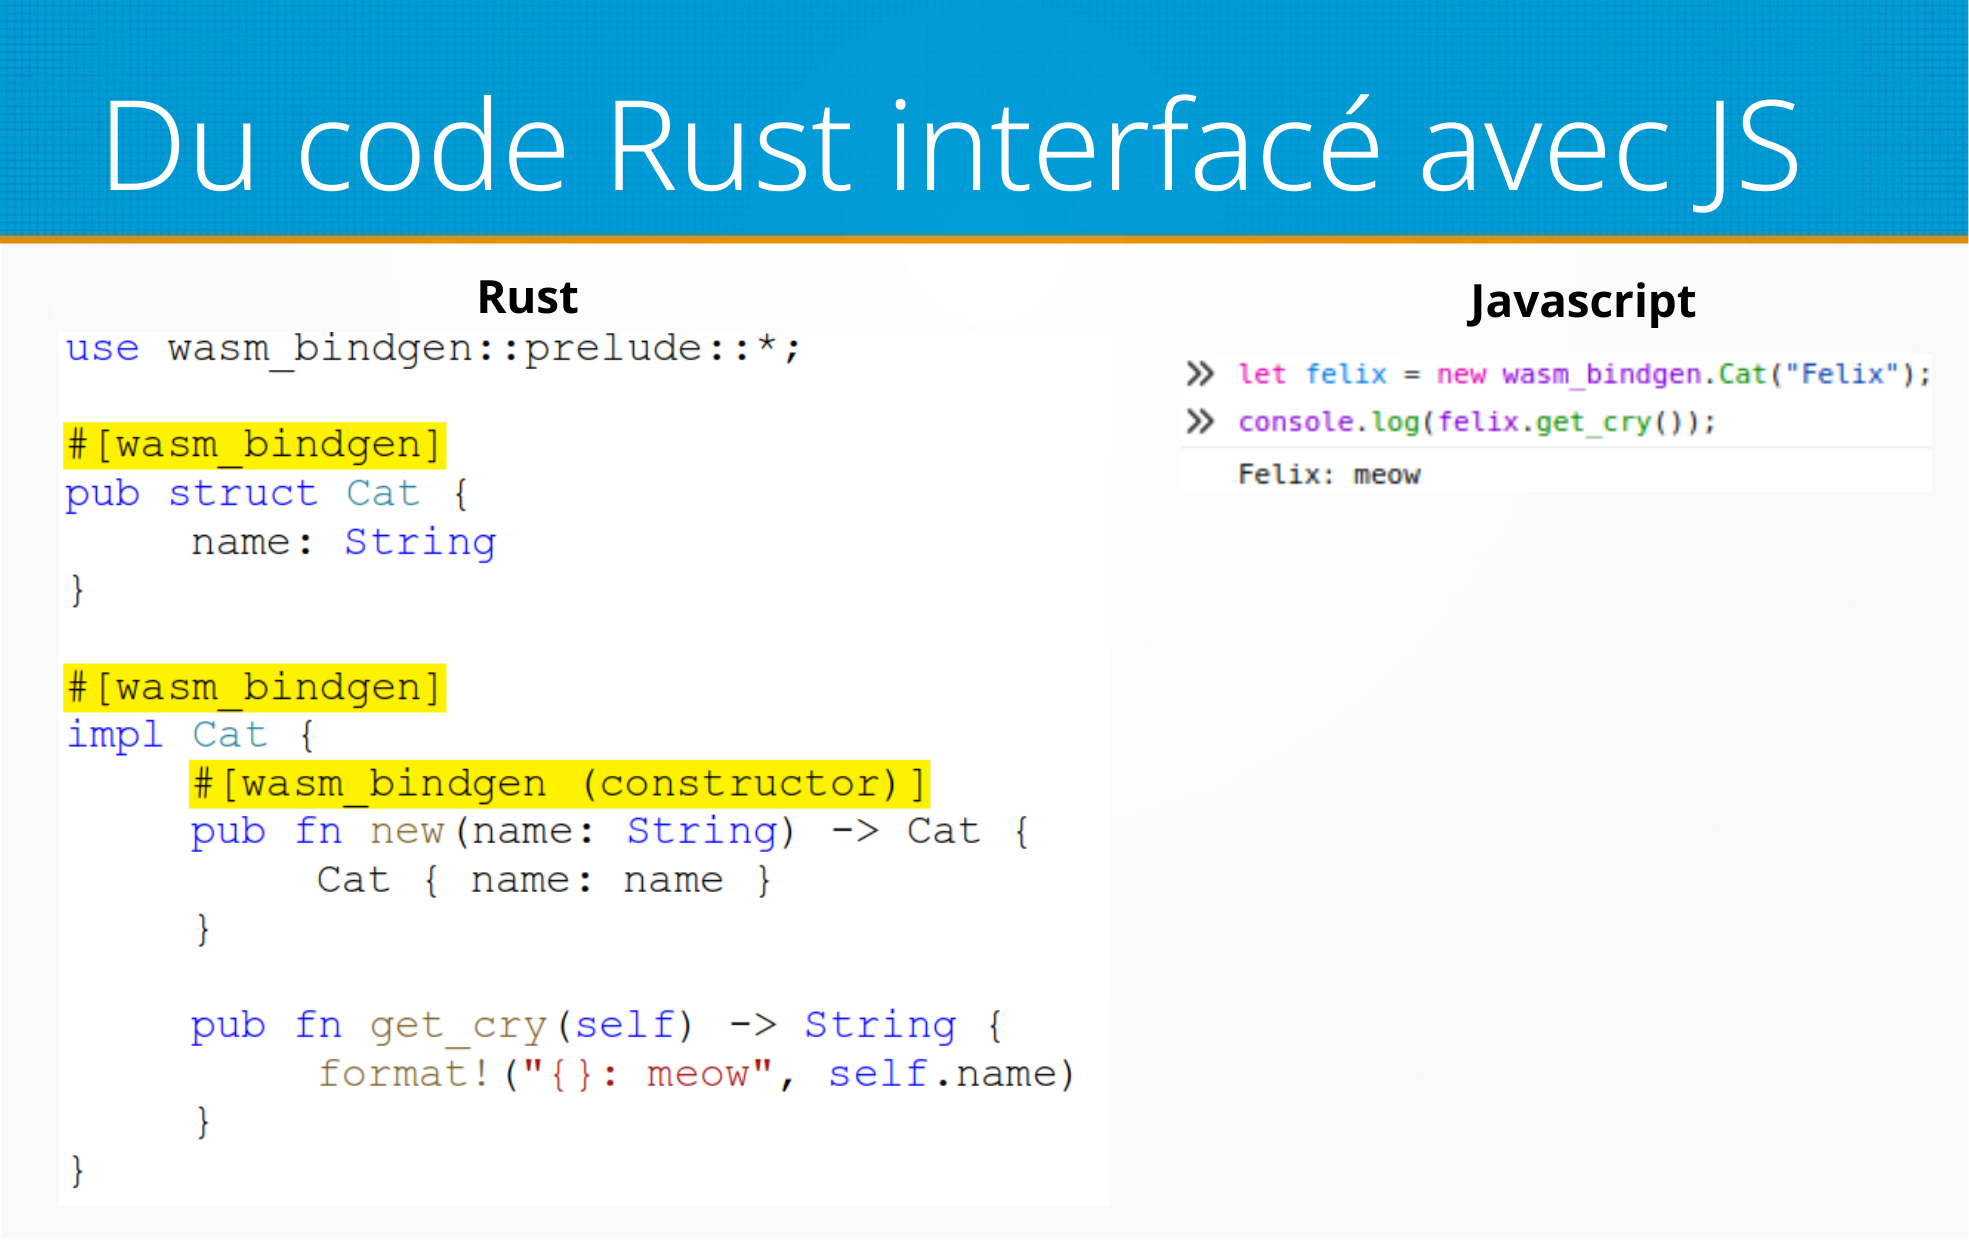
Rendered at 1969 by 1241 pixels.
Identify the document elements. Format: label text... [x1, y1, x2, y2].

text_box Rust [470, 261, 573, 331]
text_box Javascript [1464, 265, 1686, 335]
title Du code Rust interfacé avec JS [98, 19, 1870, 227]
picture [0, 233, 1969, 1241]
